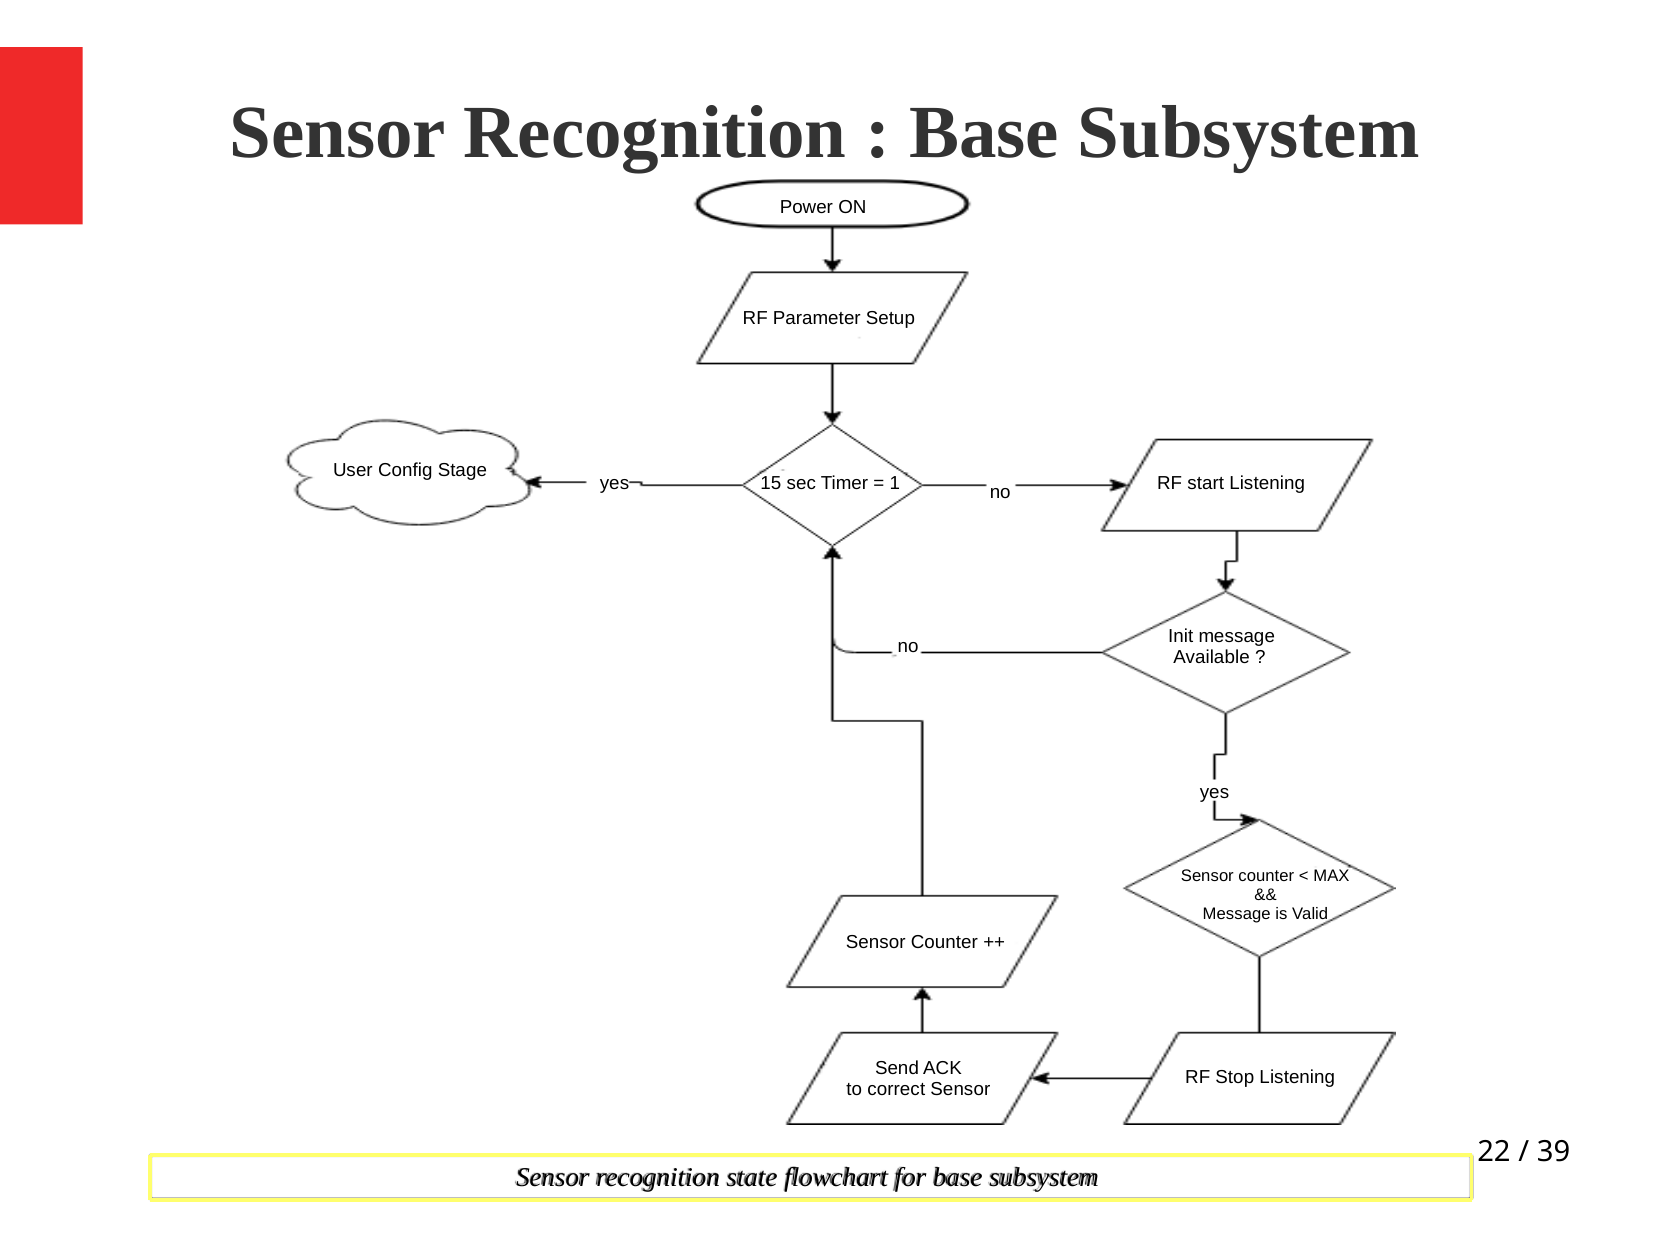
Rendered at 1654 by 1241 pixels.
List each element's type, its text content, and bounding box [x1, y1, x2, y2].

list Sensor recognition state flowchart for base subsystem [150, 1155, 1472, 1201]
text_box RF Parameter Setup [727, 300, 931, 336]
text_box no [975, 474, 1026, 511]
text_box Send ACK to correct Sensor [831, 1050, 1006, 1107]
text_box Init message Available ? [1153, 618, 1291, 676]
text_box RF Stop Listening [1170, 1059, 1351, 1096]
text_box Sensor counter < MAX && Message is Valid [1166, 858, 1366, 931]
text_box yes [585, 465, 645, 501]
text_box yes [1185, 774, 1245, 811]
picture [270, 179, 1396, 1126]
text_box Sensor Counter ++ [831, 924, 1021, 961]
text_box 15 sec Timer = 1 [745, 465, 916, 501]
text_box no [882, 627, 934, 664]
text_box User Config Stage [318, 451, 503, 488]
text_box RF start Listening [1142, 465, 1321, 501]
title Sensor Recognition : Base Subsystem [150, 38, 1501, 226]
text_box Power ON [765, 189, 882, 226]
